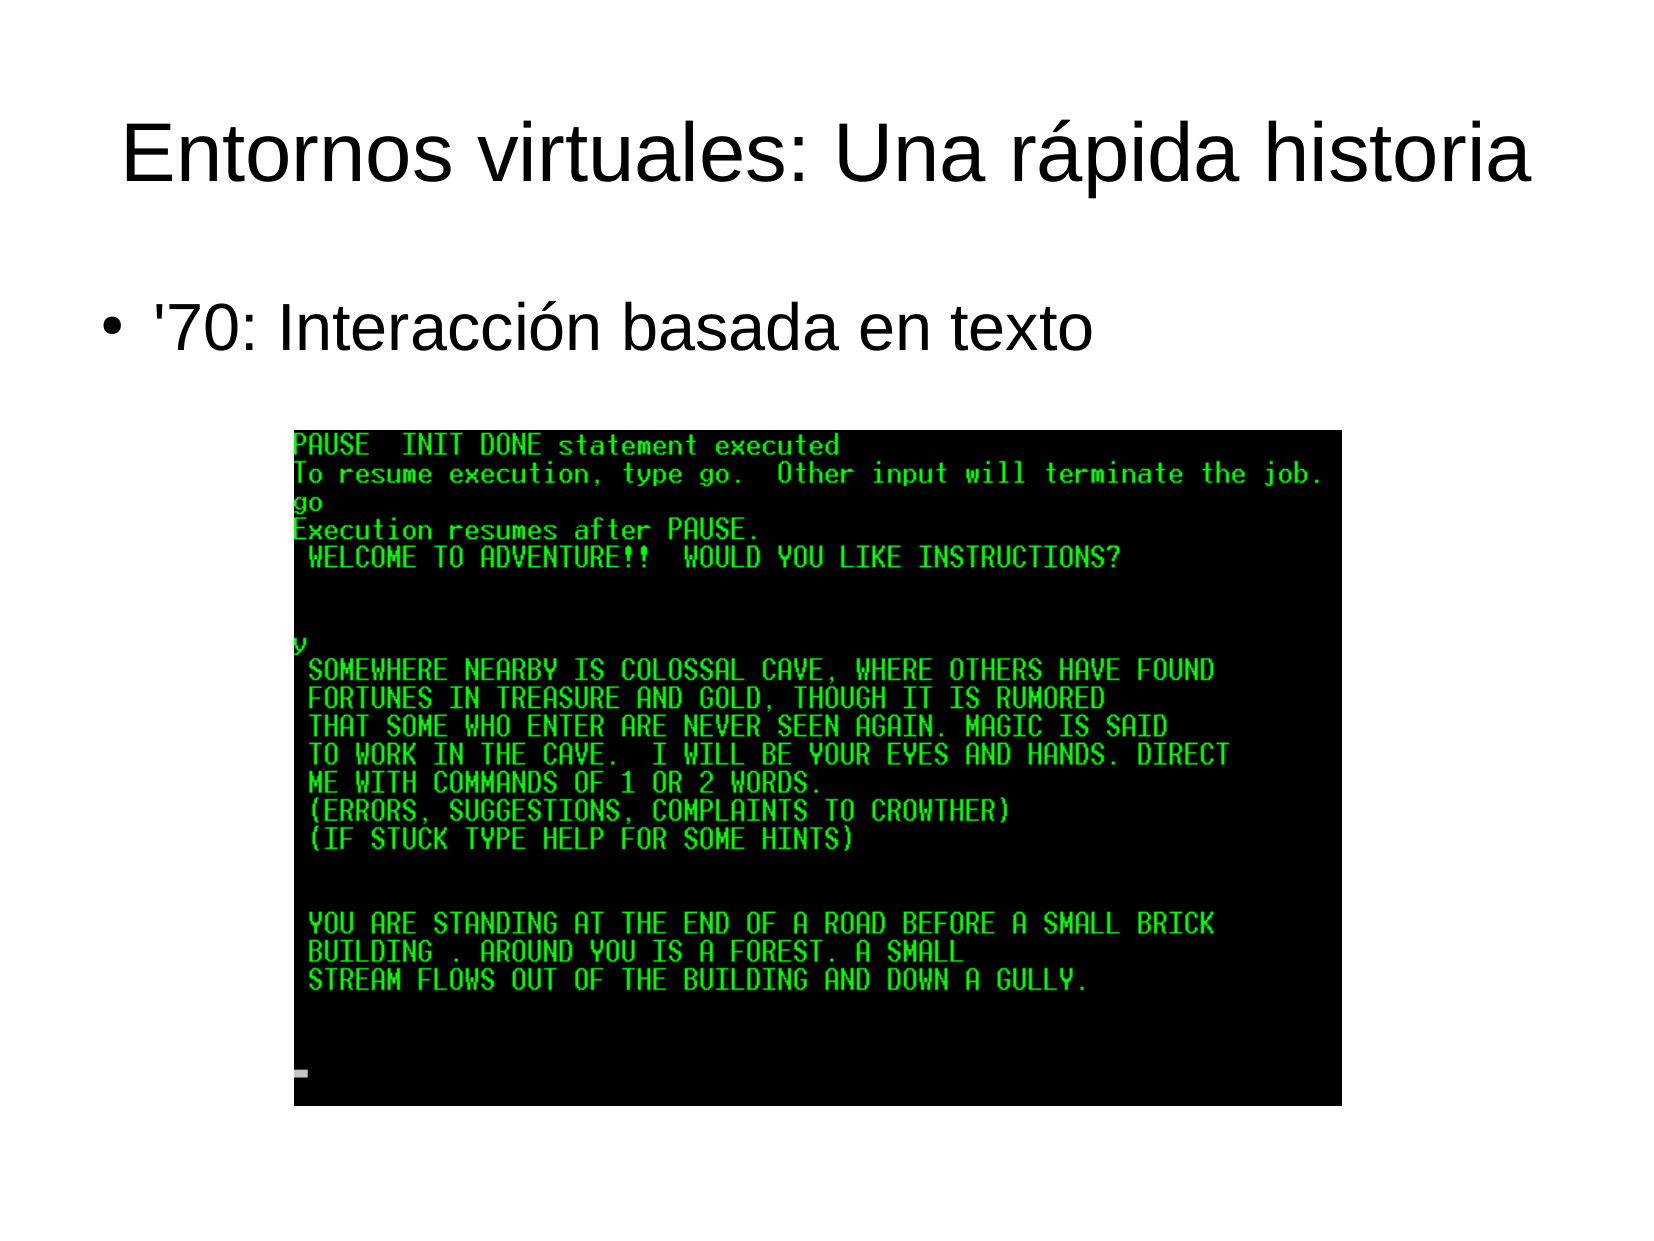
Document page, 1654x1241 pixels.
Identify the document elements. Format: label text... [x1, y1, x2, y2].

title Entornos virtuales: Una rápida historia [82, 49, 1571, 257]
picture [294, 430, 1342, 1106]
list '70: Interacción basada en texto [82, 290, 1571, 1109]
